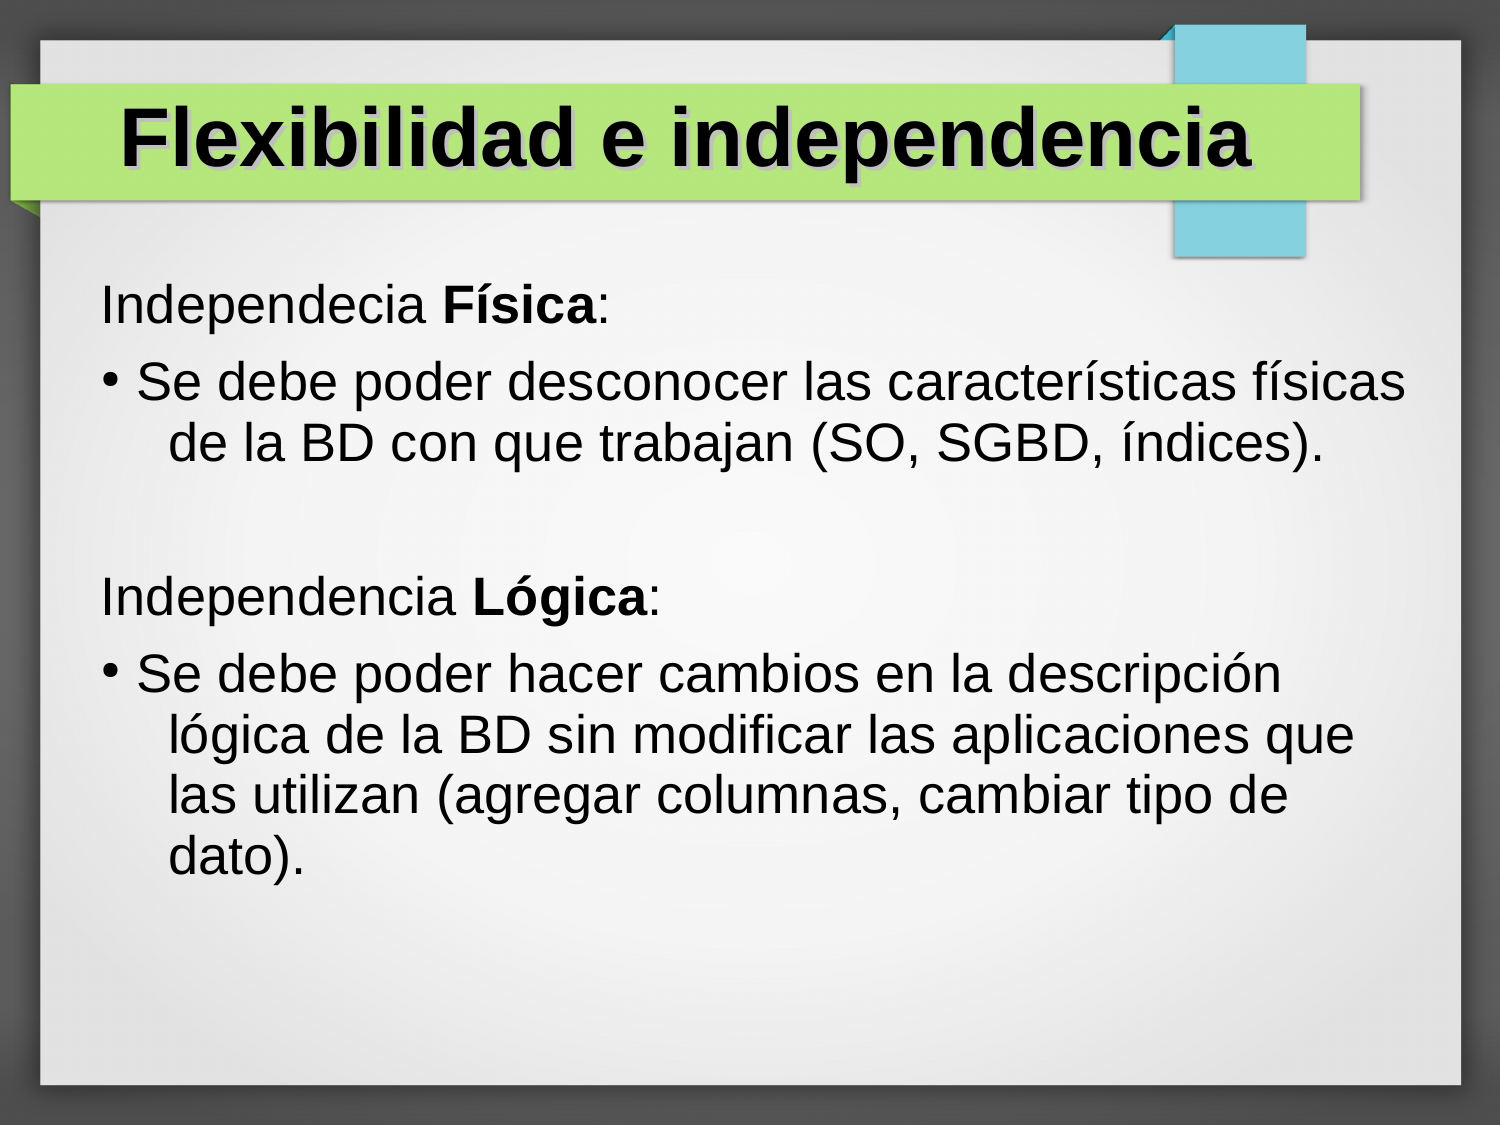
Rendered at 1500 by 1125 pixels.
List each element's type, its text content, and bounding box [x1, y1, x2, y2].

picture [0, 0, 1500, 1125]
list Independecia Física: Se debe poder desconocer las características físicas de la BD con que trabajan (SO, SGBD, índices). Independencia Lógica: Se debe poder hacer cambios en la descripción lógica de la BD sin modificar las aplicaciones que las utilizan (agregar columnas, cambiar tipo de dato). [75, 267, 1426, 921]
title Flexibilidad e independencia [75, 85, 1347, 193]
